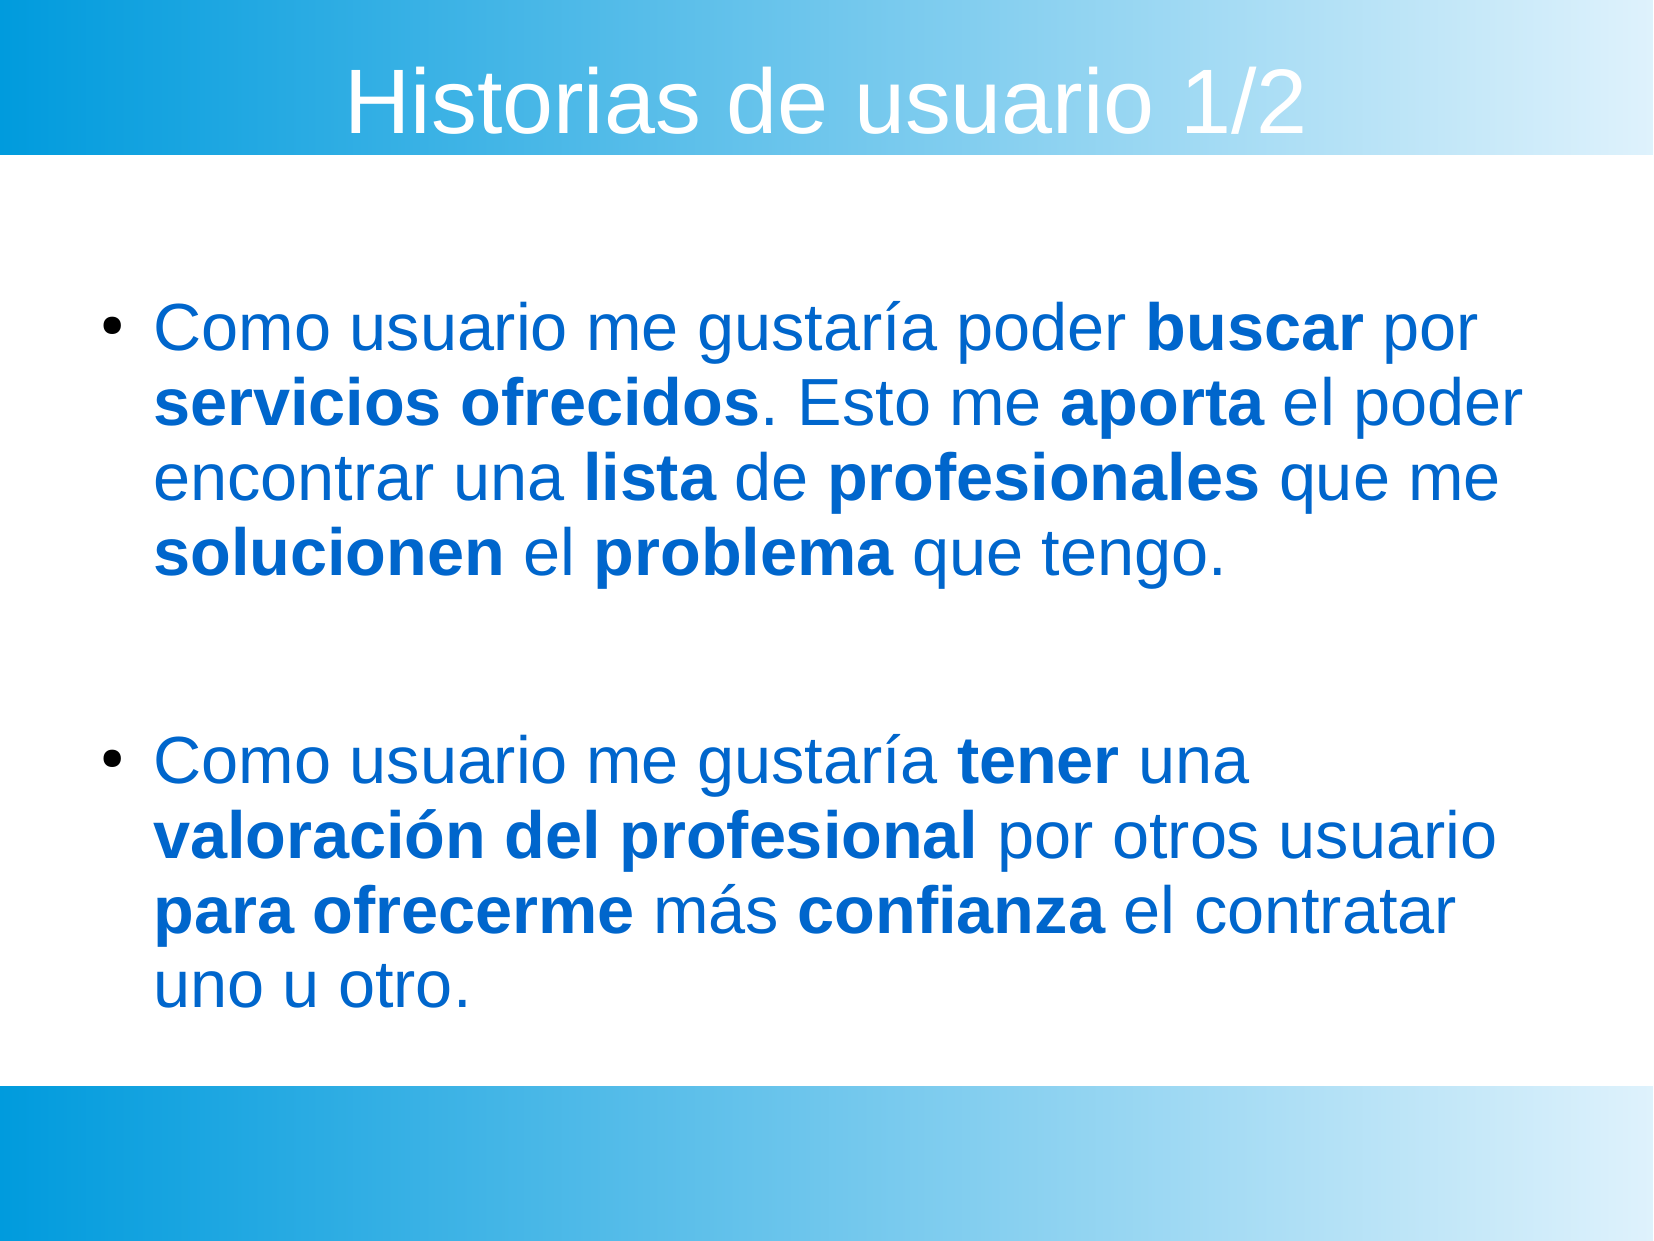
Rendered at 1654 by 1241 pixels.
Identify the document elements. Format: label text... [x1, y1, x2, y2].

title Historias de usuario 1/2 [82, 49, 1571, 155]
list Como usuario me gustaría poder buscar por servicios ofrecidos. Esto me aporta el poder encontrar una lista de profesionales que me solucionen el problema que tengo. Como usuario me gustaría tener una valoración del profesional por otros usuario para ofrecerme más confianza el contratar uno u otro. [82, 290, 1571, 1010]
